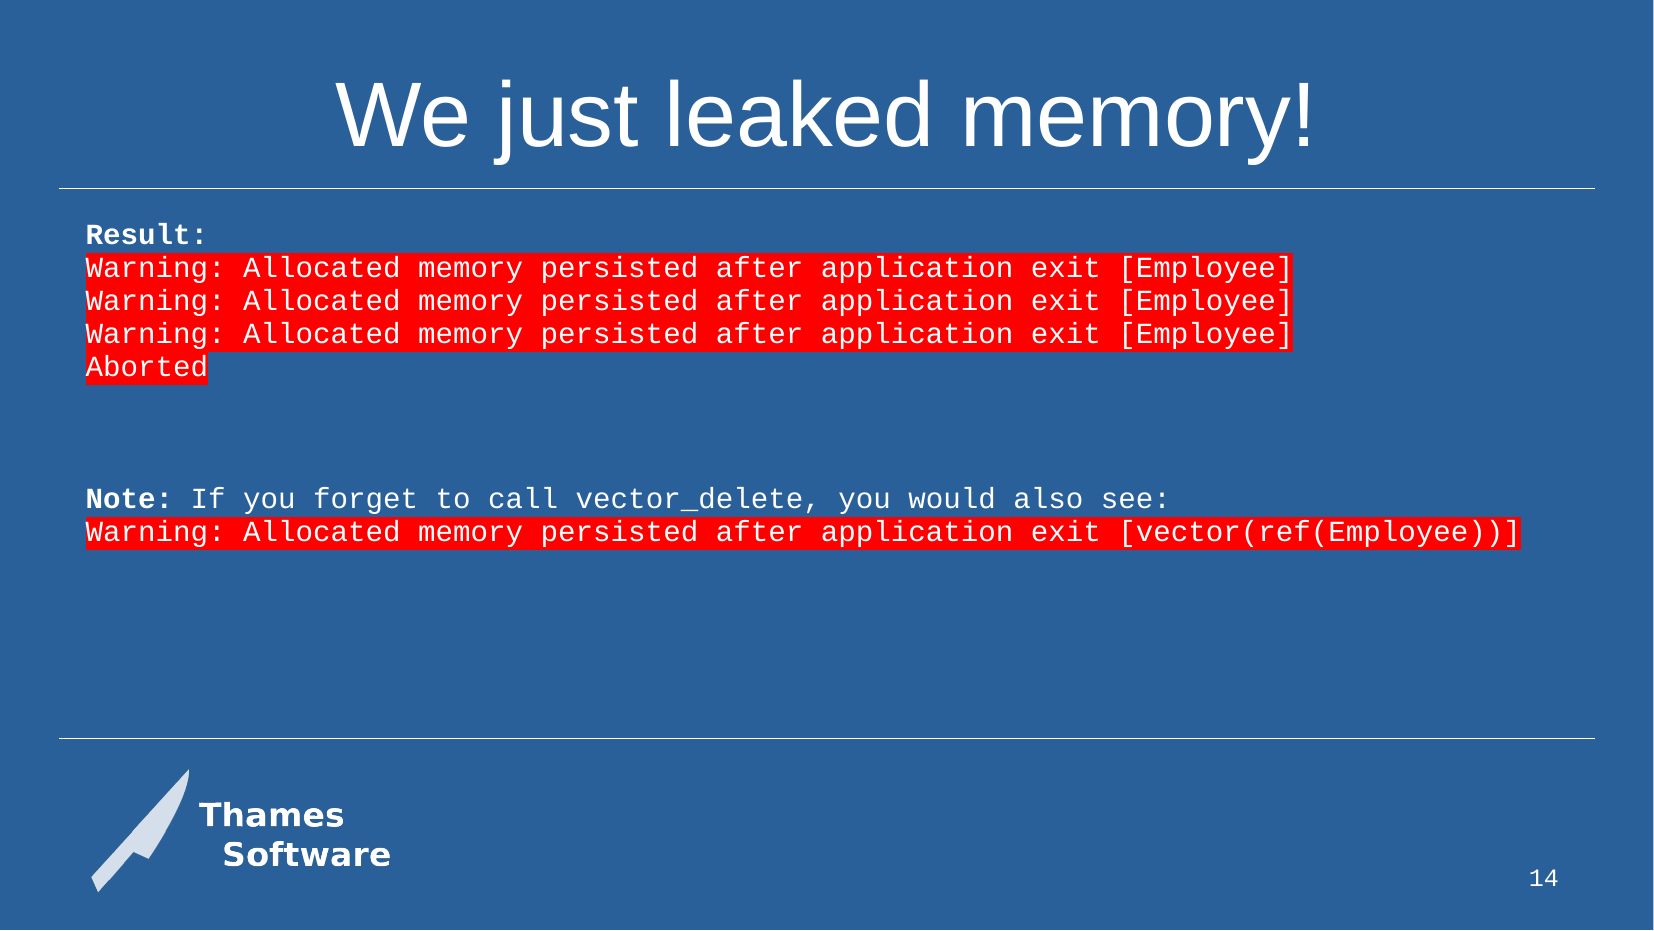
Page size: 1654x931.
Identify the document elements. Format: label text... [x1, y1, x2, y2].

title We just leaked memory! [82, 37, 1571, 188]
title We just leaked memory! [82, 189, 1571, 193]
text_box Result: Warning: Allocated memory persisted after application exit [Employee] Warning: Allocated memory persisted after application exit [Employee] Warning: Allocated memory persisted after application exit [Employee] Aborted Note: If you forget to call vector_delete, you would also see: Warning: Allocated memory persisted after application exit [vector(ref(Employee))] [70, 212, 1571, 697]
picture [82, 756, 421, 907]
